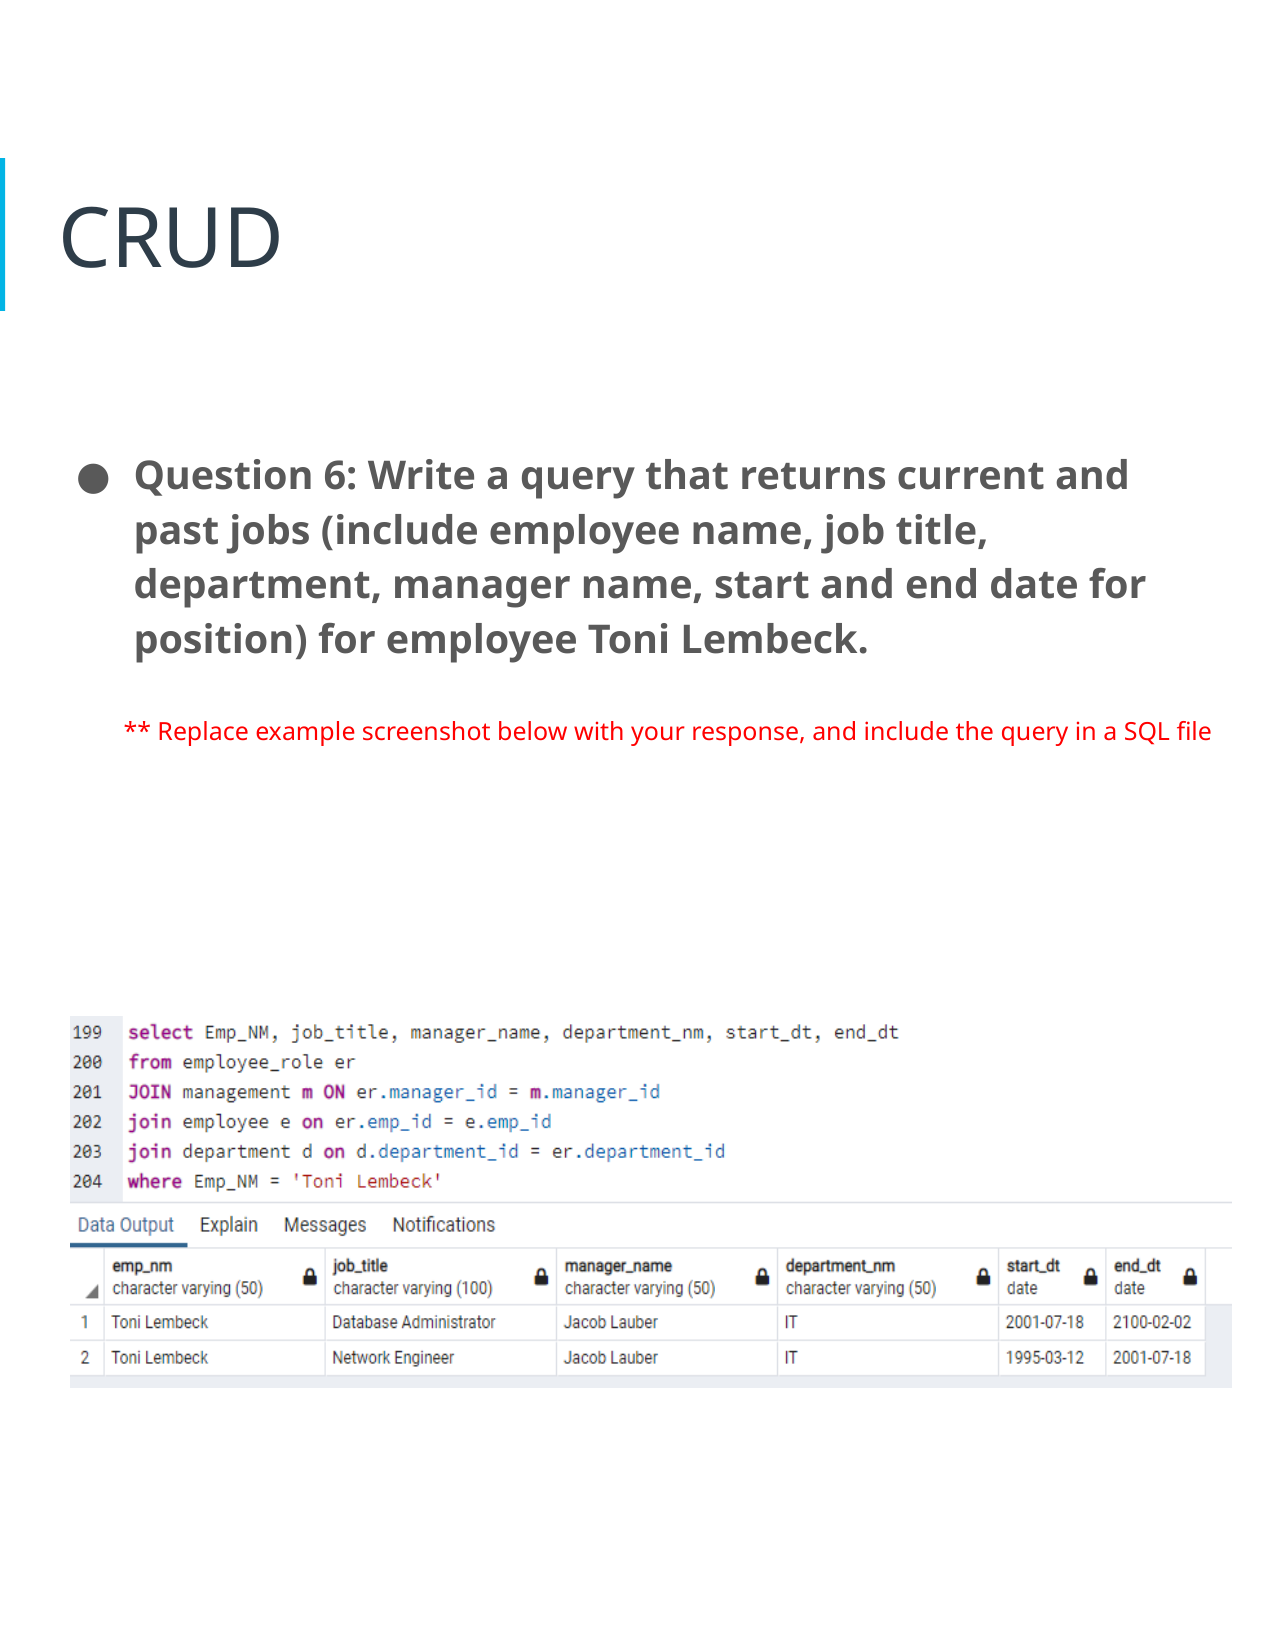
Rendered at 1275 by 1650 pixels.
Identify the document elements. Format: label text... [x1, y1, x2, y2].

picture [70, 1016, 1232, 1388]
list Question 6: Write a query that returns current and past jobs (include employee name, job title, department, manager name, start and end date for position) for employee Toni Lembeck. ** Replace example screenshot below with your response, and include the query in a SQL file [43, 347, 1232, 1616]
title CRUD [43, 142, 1232, 327]
